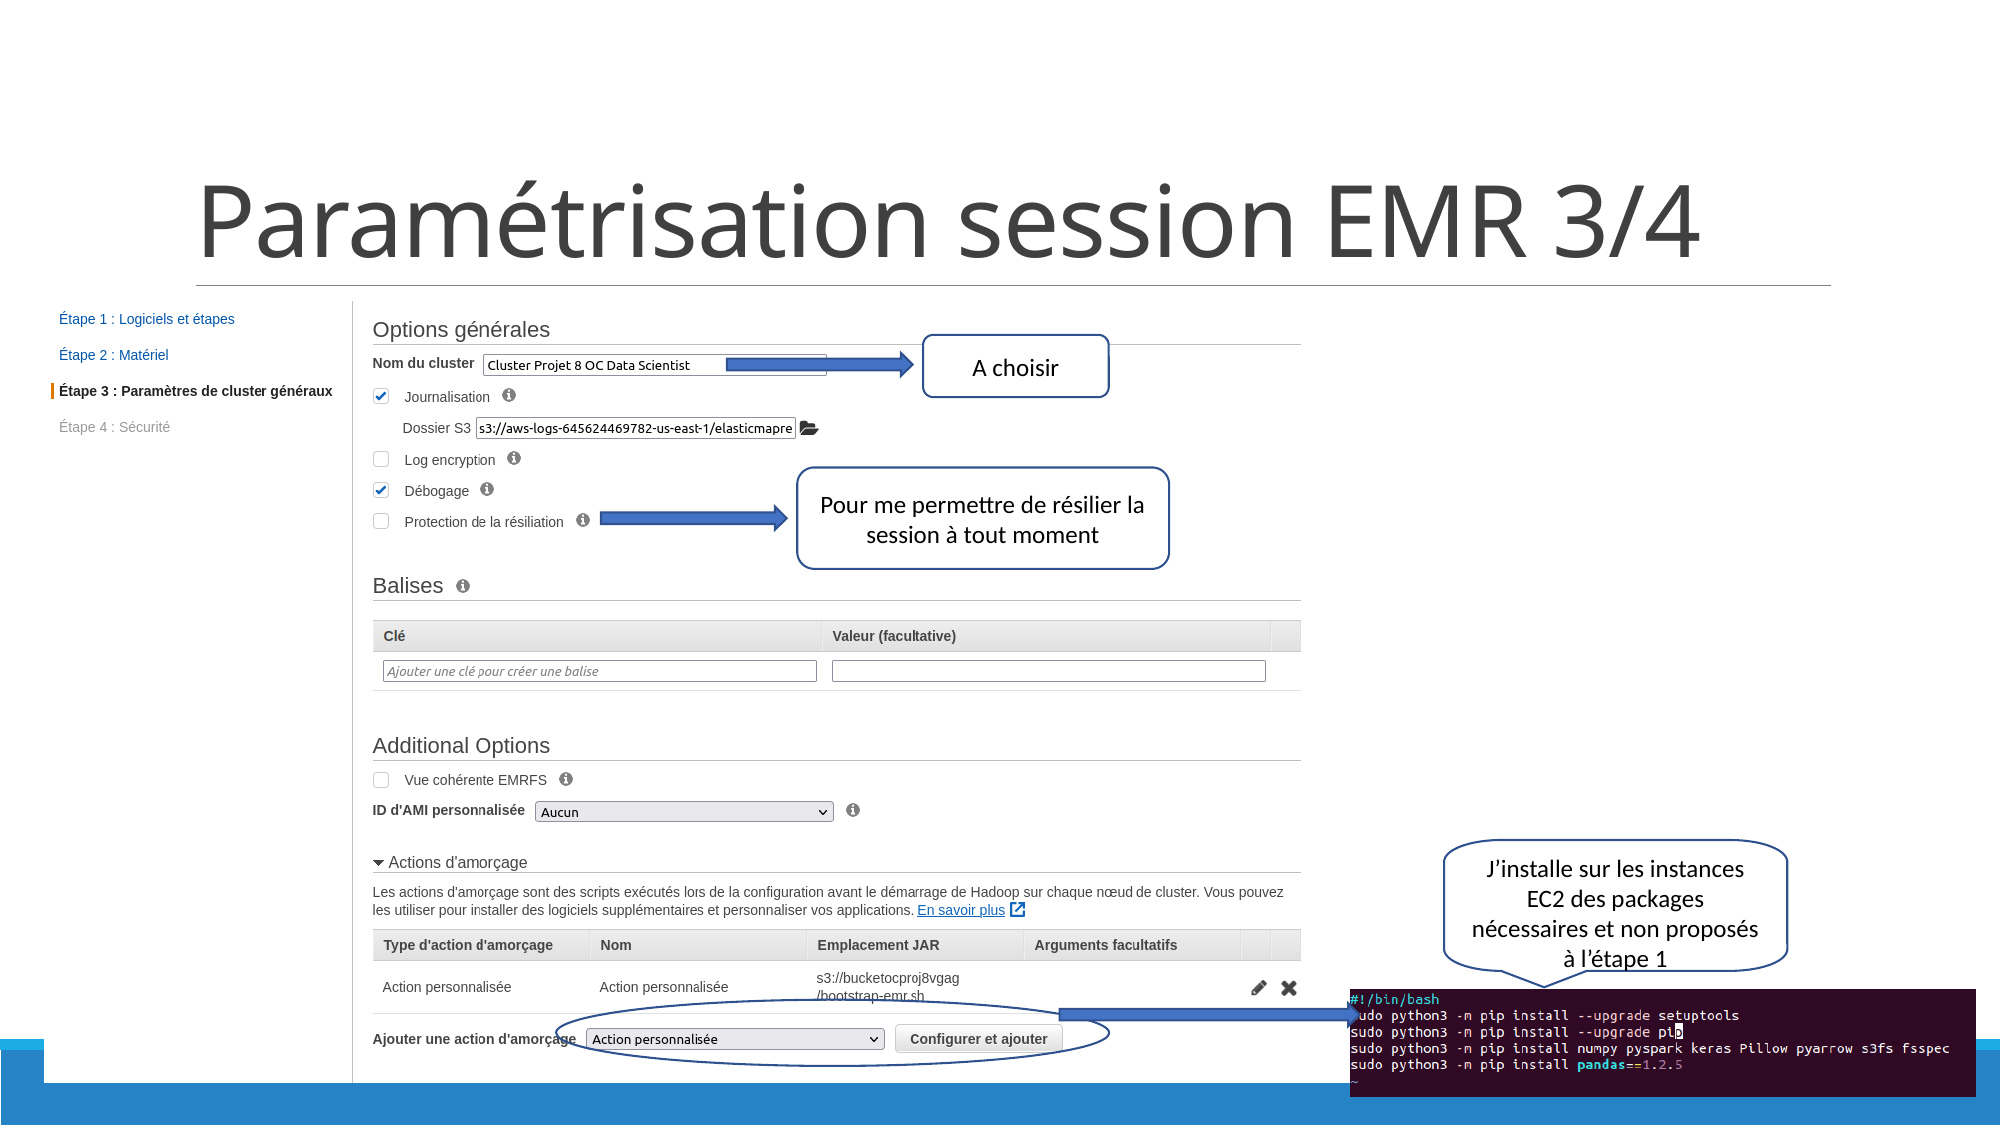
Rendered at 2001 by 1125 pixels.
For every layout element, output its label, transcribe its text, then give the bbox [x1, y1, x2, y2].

text_box J’installe sur les instances EC2 des packages nécessaires et non proposés à l’étape 1 [1444, 840, 1788, 988]
picture [44, 295, 1976, 1097]
text_box [601, 506, 787, 530]
text_box Pour me permettre de résilier la session à tout moment [797, 467, 1170, 569]
text_box [1059, 1003, 1360, 1027]
text_box A choisir [923, 334, 1109, 398]
text_box [726, 352, 913, 377]
title Paramétrisation session EMR 3/4 [180, 47, 1831, 286]
